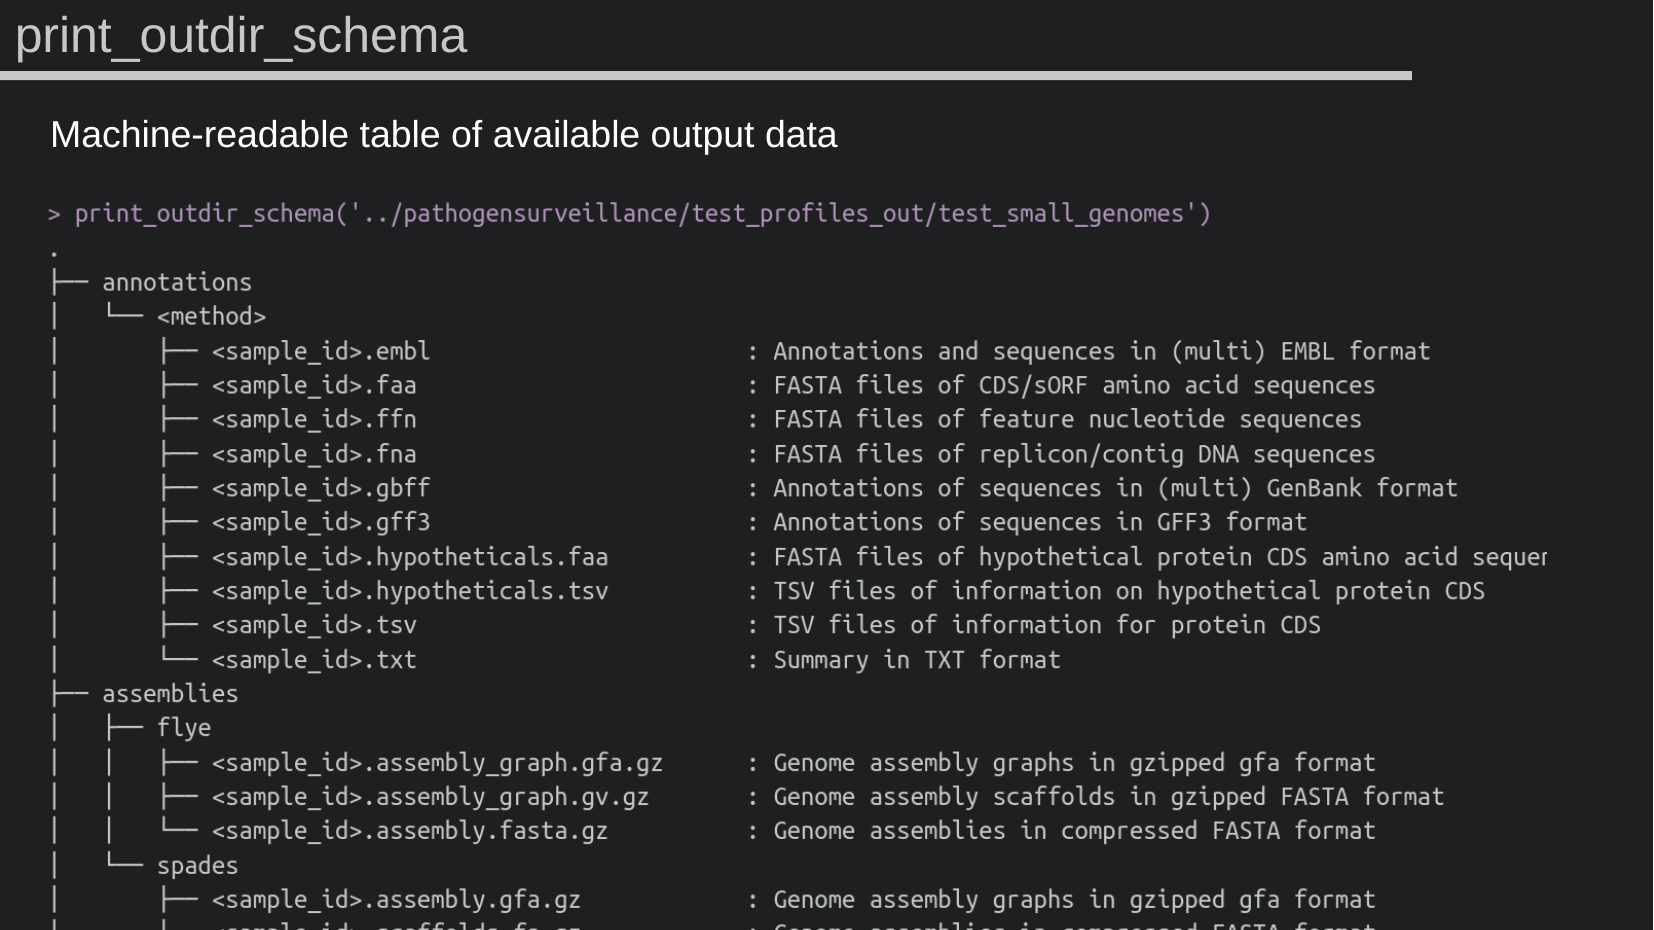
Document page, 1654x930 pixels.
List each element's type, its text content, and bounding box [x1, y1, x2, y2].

text_box print_outdir_schema [0, 0, 1651, 76]
text_box Machine-readable table of available output data [0, 106, 1576, 488]
picture [37, 488, 1547, 930]
text_box [0, 76, 1412, 81]
